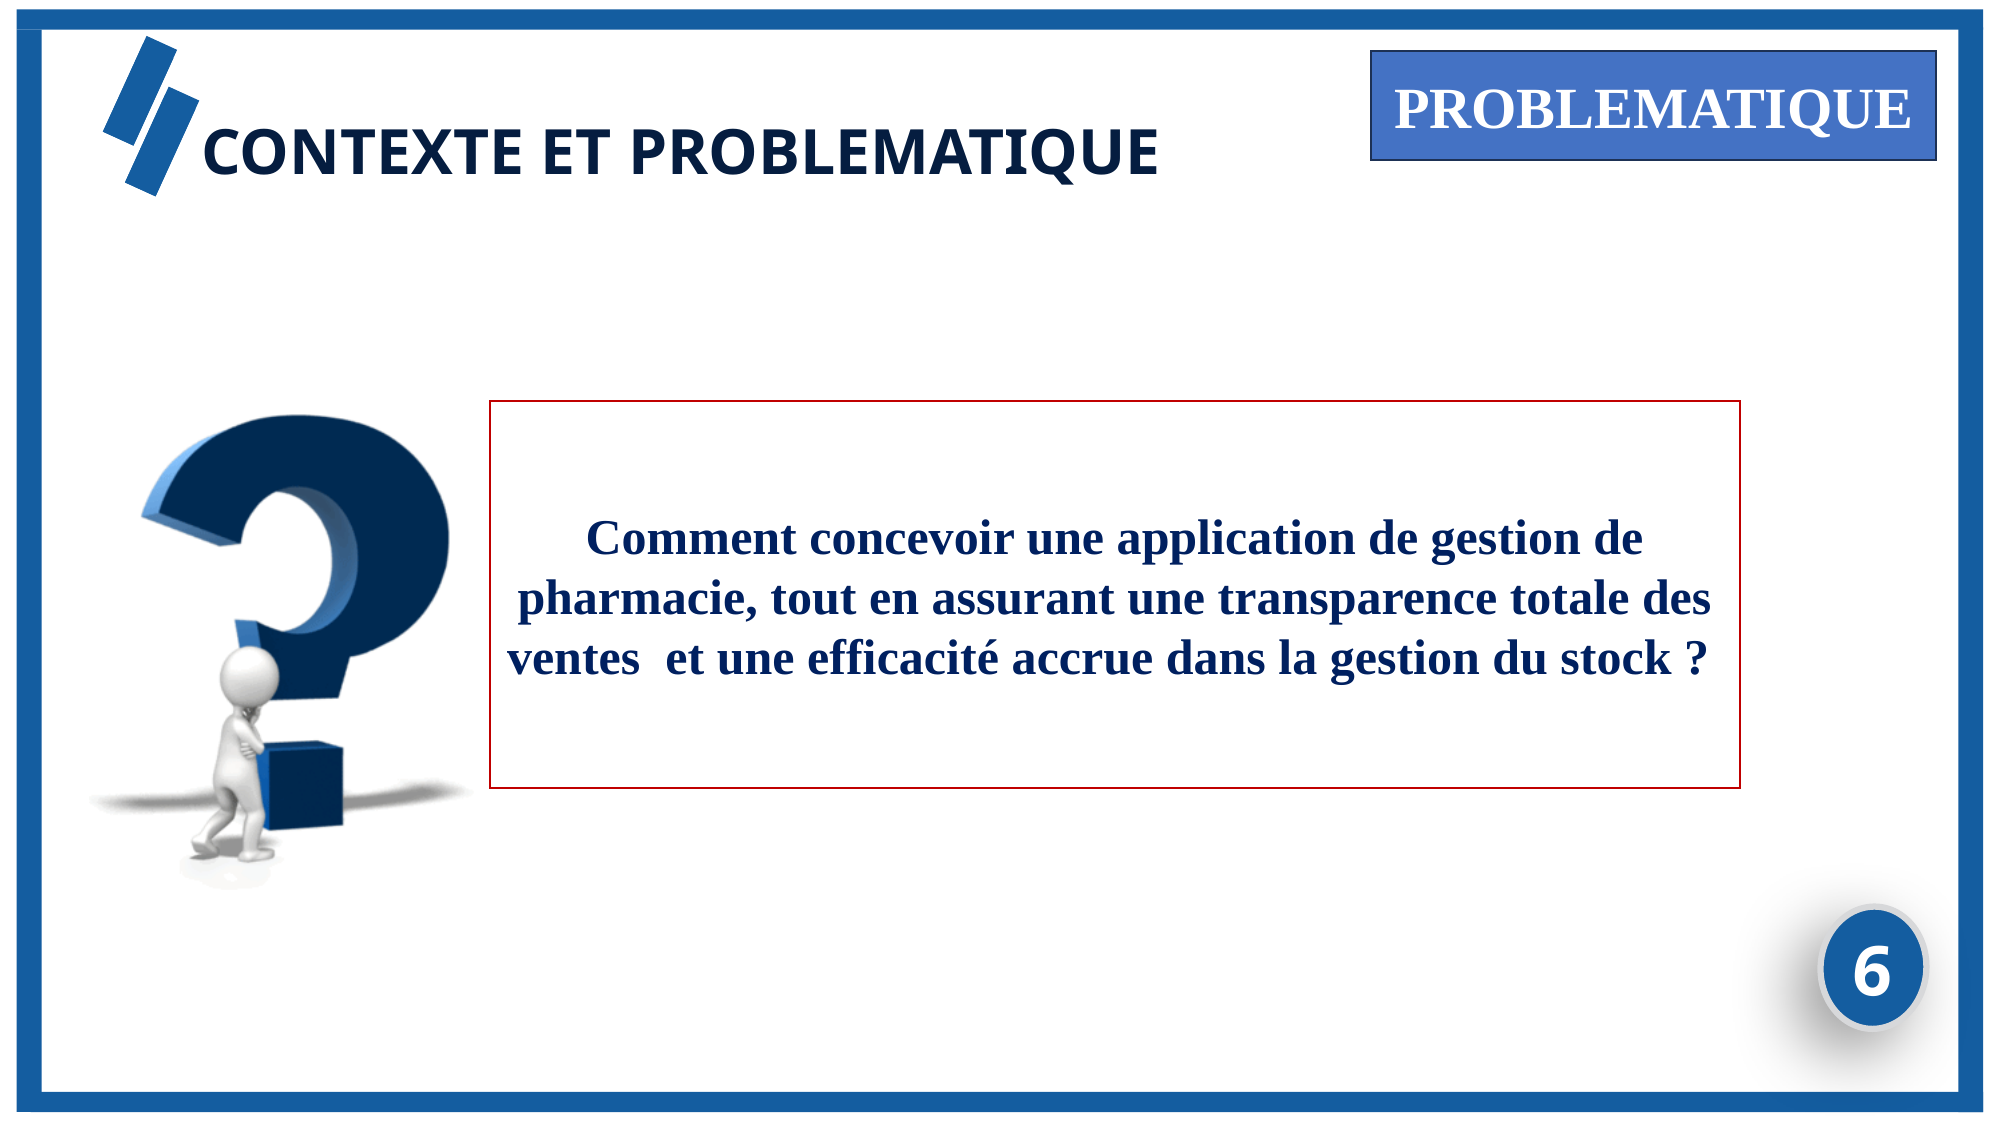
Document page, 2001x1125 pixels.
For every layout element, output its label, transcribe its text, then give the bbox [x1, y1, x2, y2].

text_box PROBLEMATIQUE [1371, 50, 1937, 161]
text_box Comment concevoir une application de gestion de pharmacie, tout en assurant une transparence totale des ventes et une efficacité accrue dans la gestion du stock ? [489, 401, 1740, 789]
text_box CONTEXTE ET PROBLEMATIQUE [179, 99, 1184, 187]
text_box 6 [1820, 906, 1927, 1029]
text_box [16, 9, 1984, 1113]
picture [89, 401, 490, 902]
